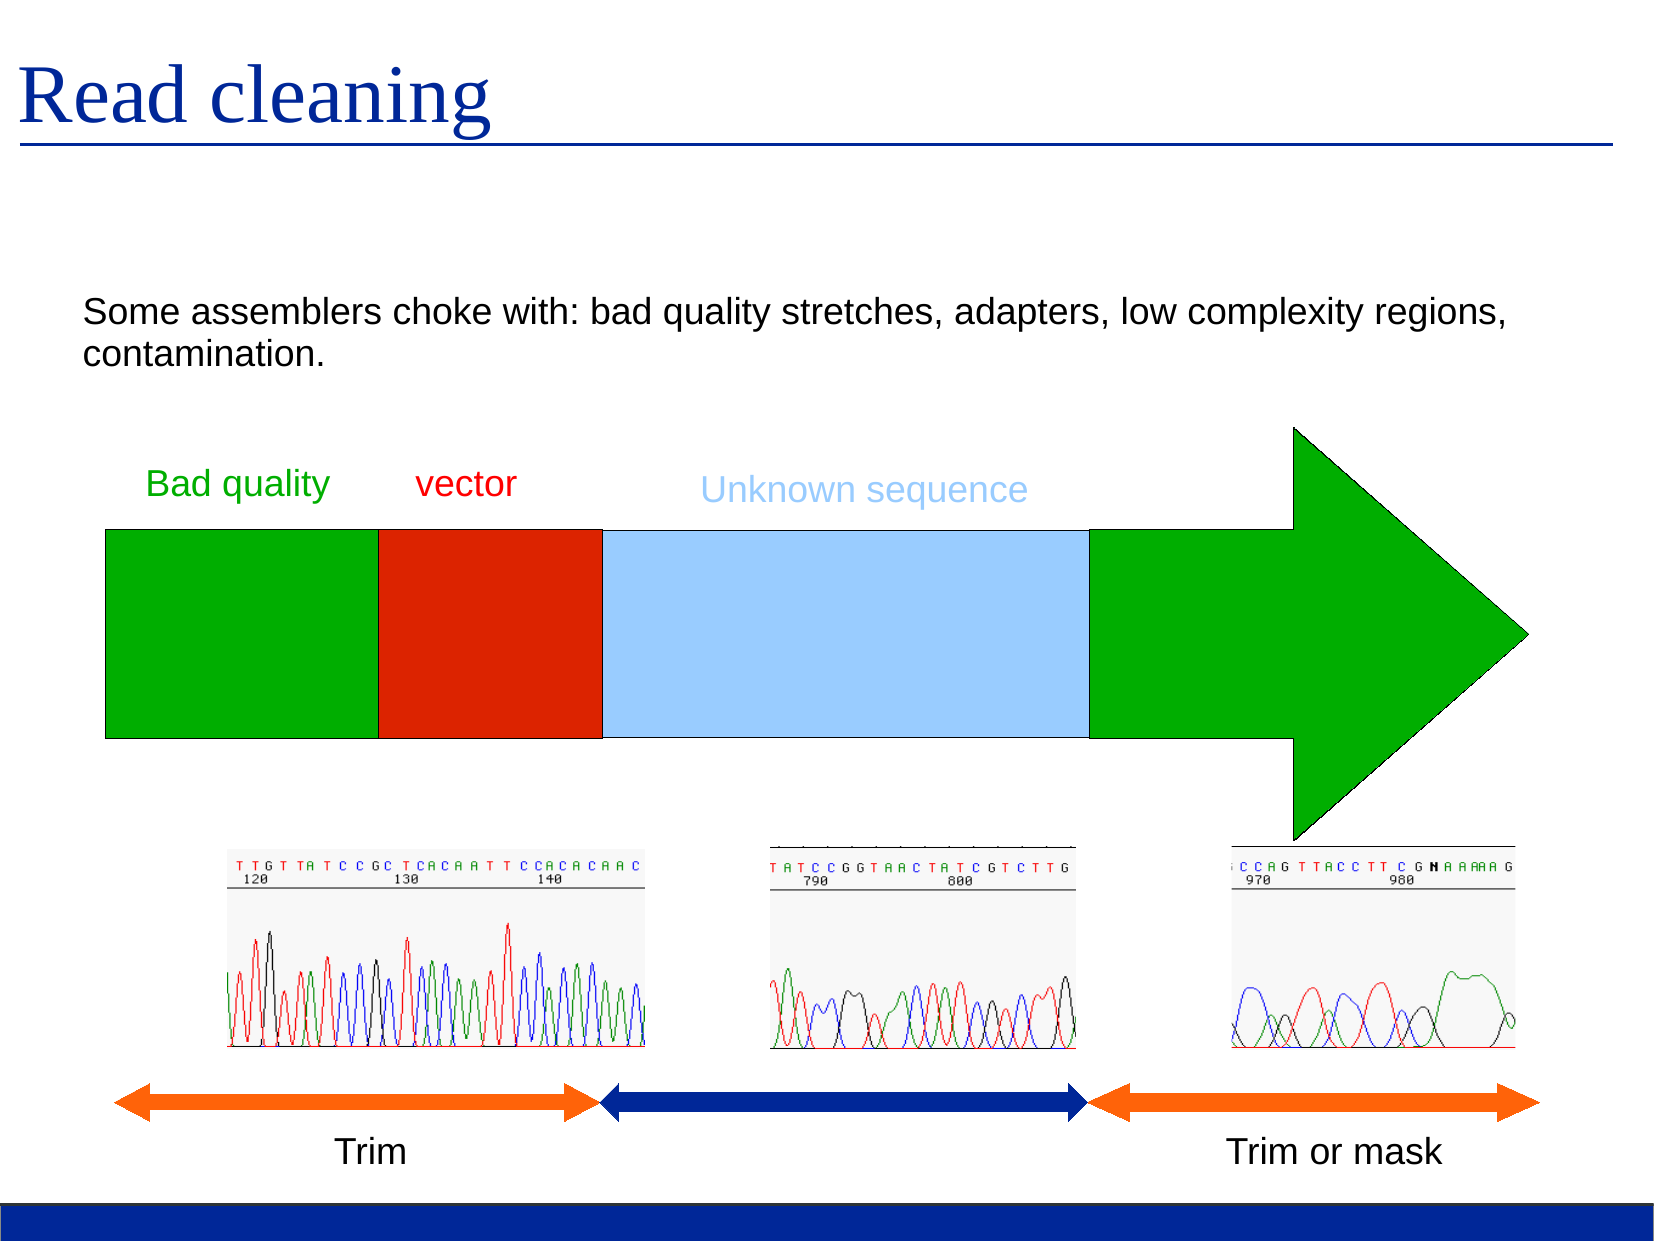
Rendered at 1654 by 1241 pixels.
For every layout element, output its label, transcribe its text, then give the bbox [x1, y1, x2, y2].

text_box vector [400, 455, 533, 513]
text_box Bad quality [130, 454, 346, 512]
text_box Trim [319, 1122, 423, 1180]
picture [770, 846, 1076, 1050]
picture [227, 849, 664, 1049]
text_box [105, 427, 1529, 841]
text_box Trim or mask [1210, 1122, 1458, 1180]
text_box [114, 1083, 1540, 1122]
list Some assemblers choke with: bad quality stretches, adapters, low complexity regions, contamination. [82, 290, 1571, 1109]
title Read cleaning [17, 0, 1589, 198]
text_box Unknown sequence [685, 461, 1044, 519]
picture [1231, 846, 1516, 1050]
